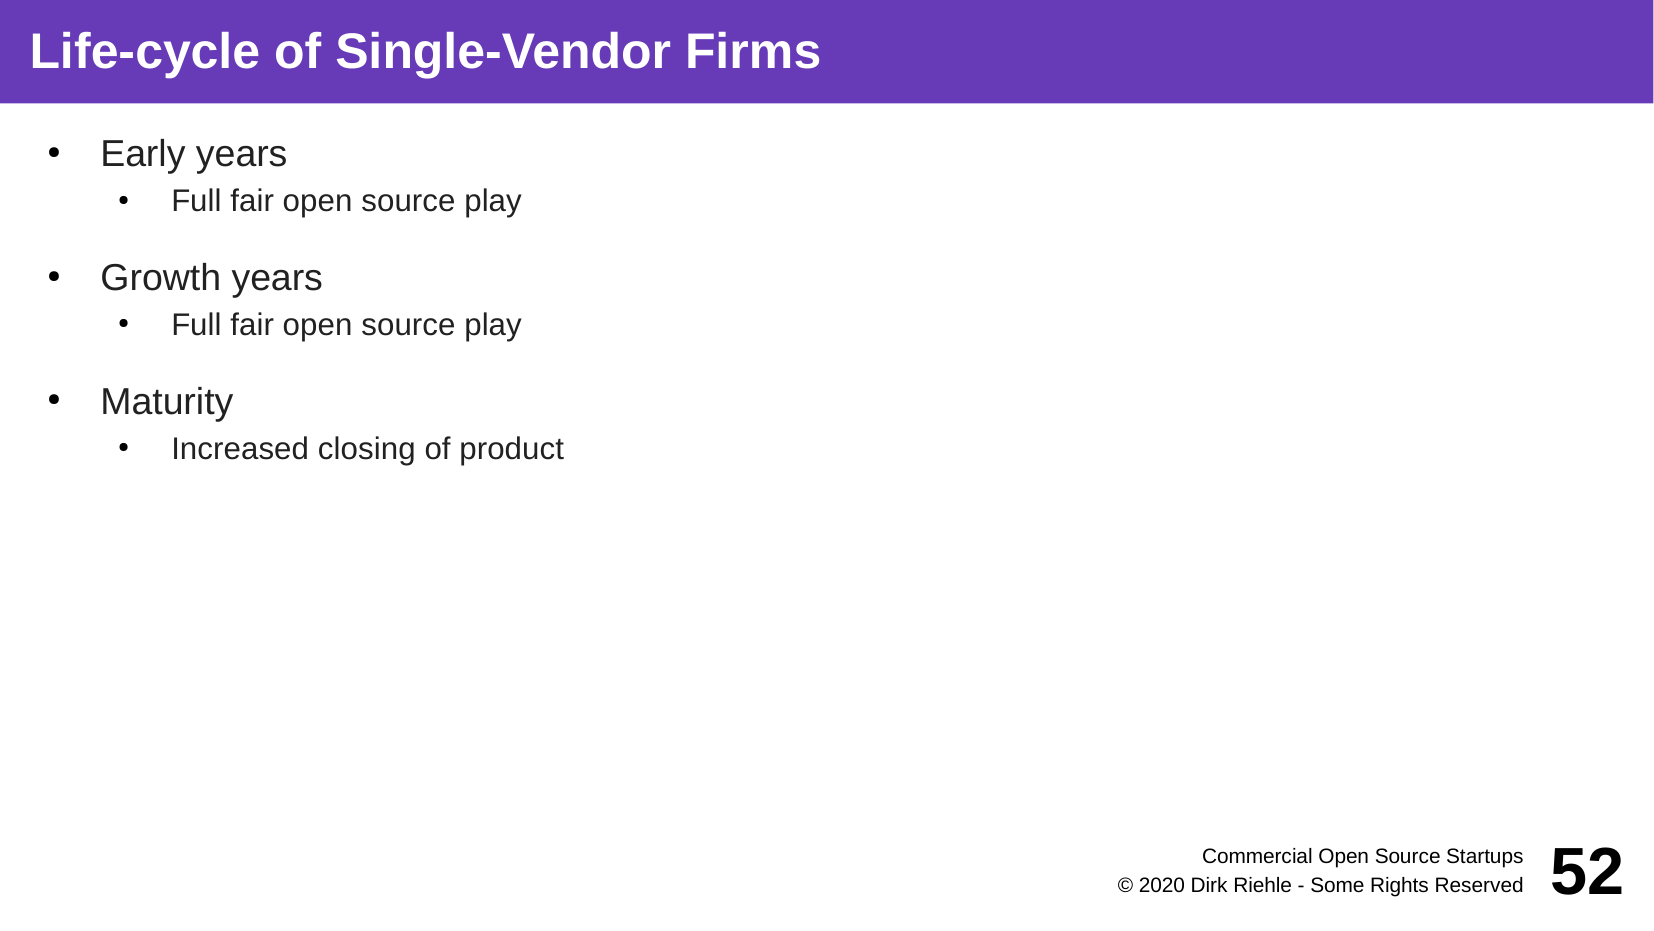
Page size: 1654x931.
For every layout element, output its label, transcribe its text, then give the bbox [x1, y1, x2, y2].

list Early years Full fair open source play Growth years Full fair open source play Maturity Increased closing of product [29, 132, 1625, 813]
title Life-cycle of Single-Vendor Firms [0, 0, 1654, 104]
